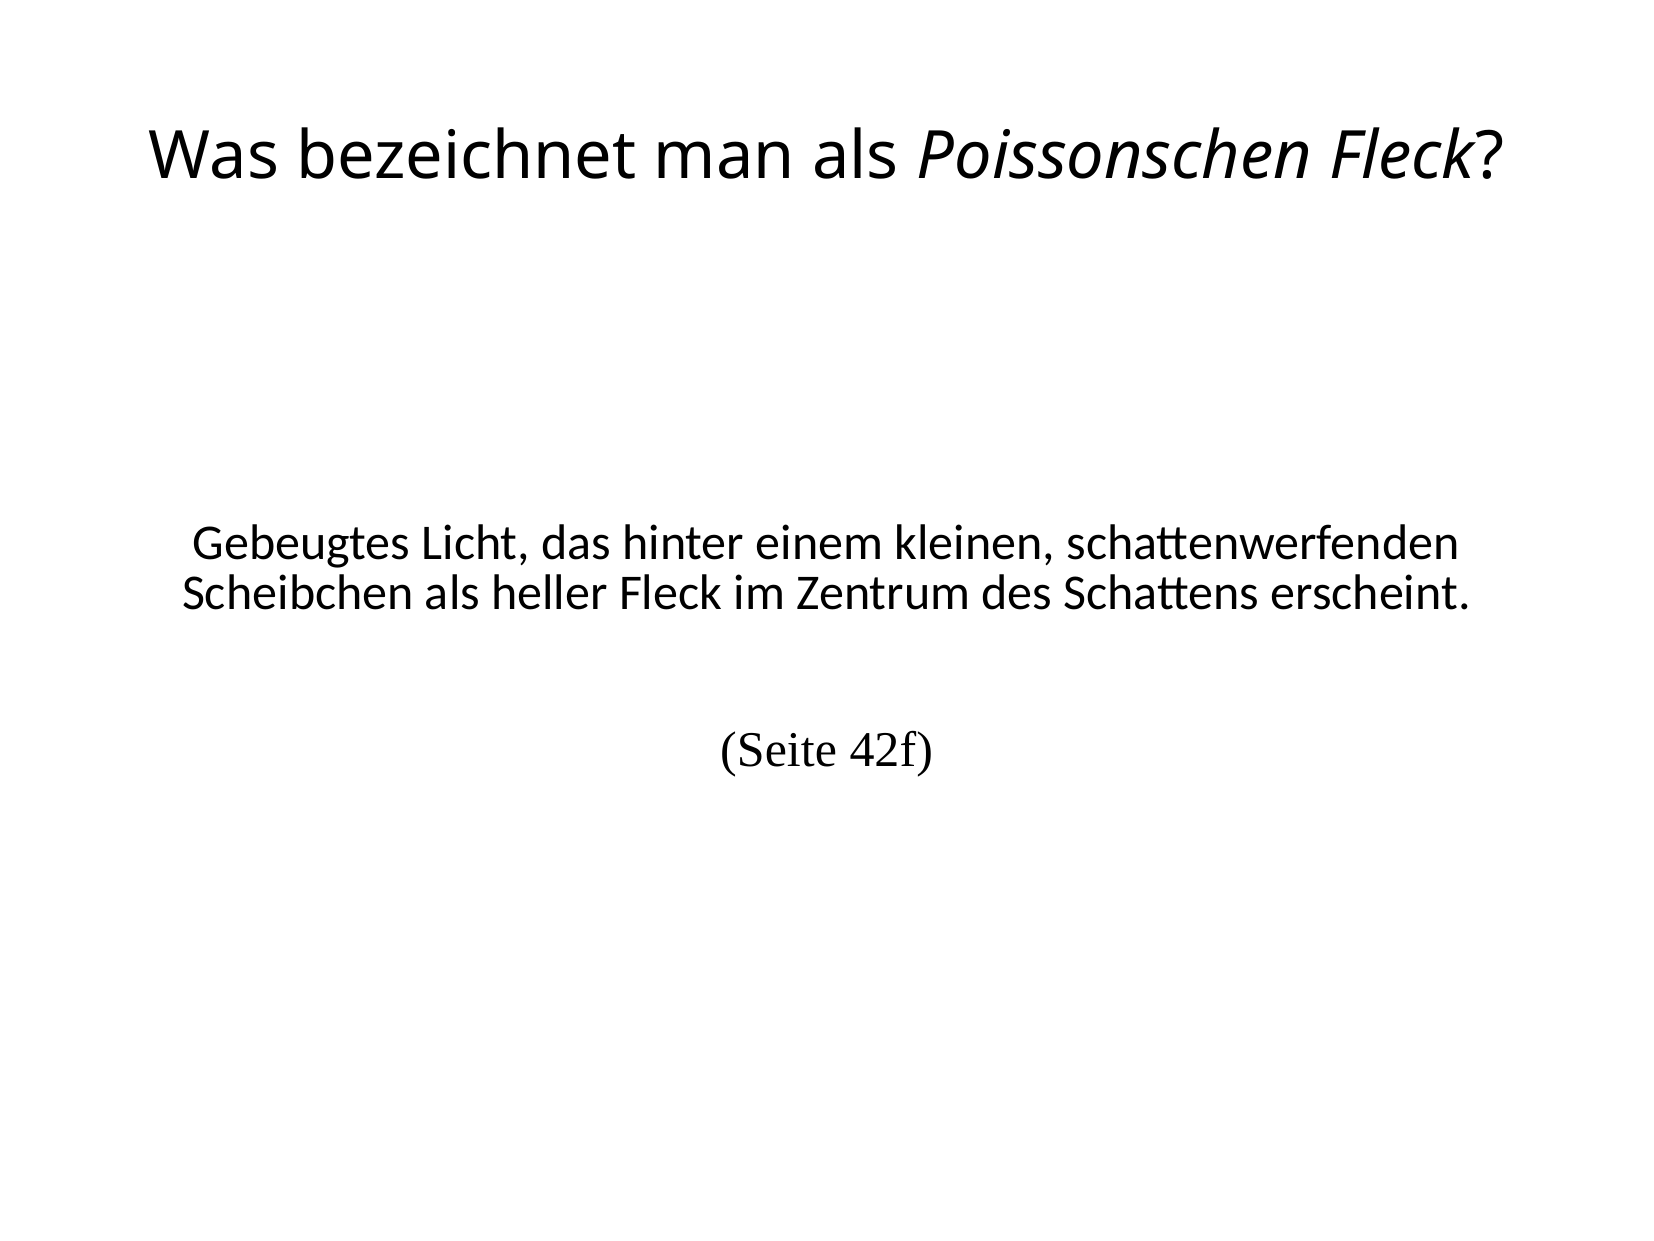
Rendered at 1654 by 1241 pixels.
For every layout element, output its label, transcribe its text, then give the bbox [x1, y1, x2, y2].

subtitle Gebeugtes Licht, das hinter einem kleinen, schattenwerfenden Scheibchen als heller Fleck im Zentrum des Schattens erscheint. (Seite 42f) [82, 290, 1571, 1010]
title Was bezeichnet man als Poissonschen Fleck? [82, 49, 1571, 257]
